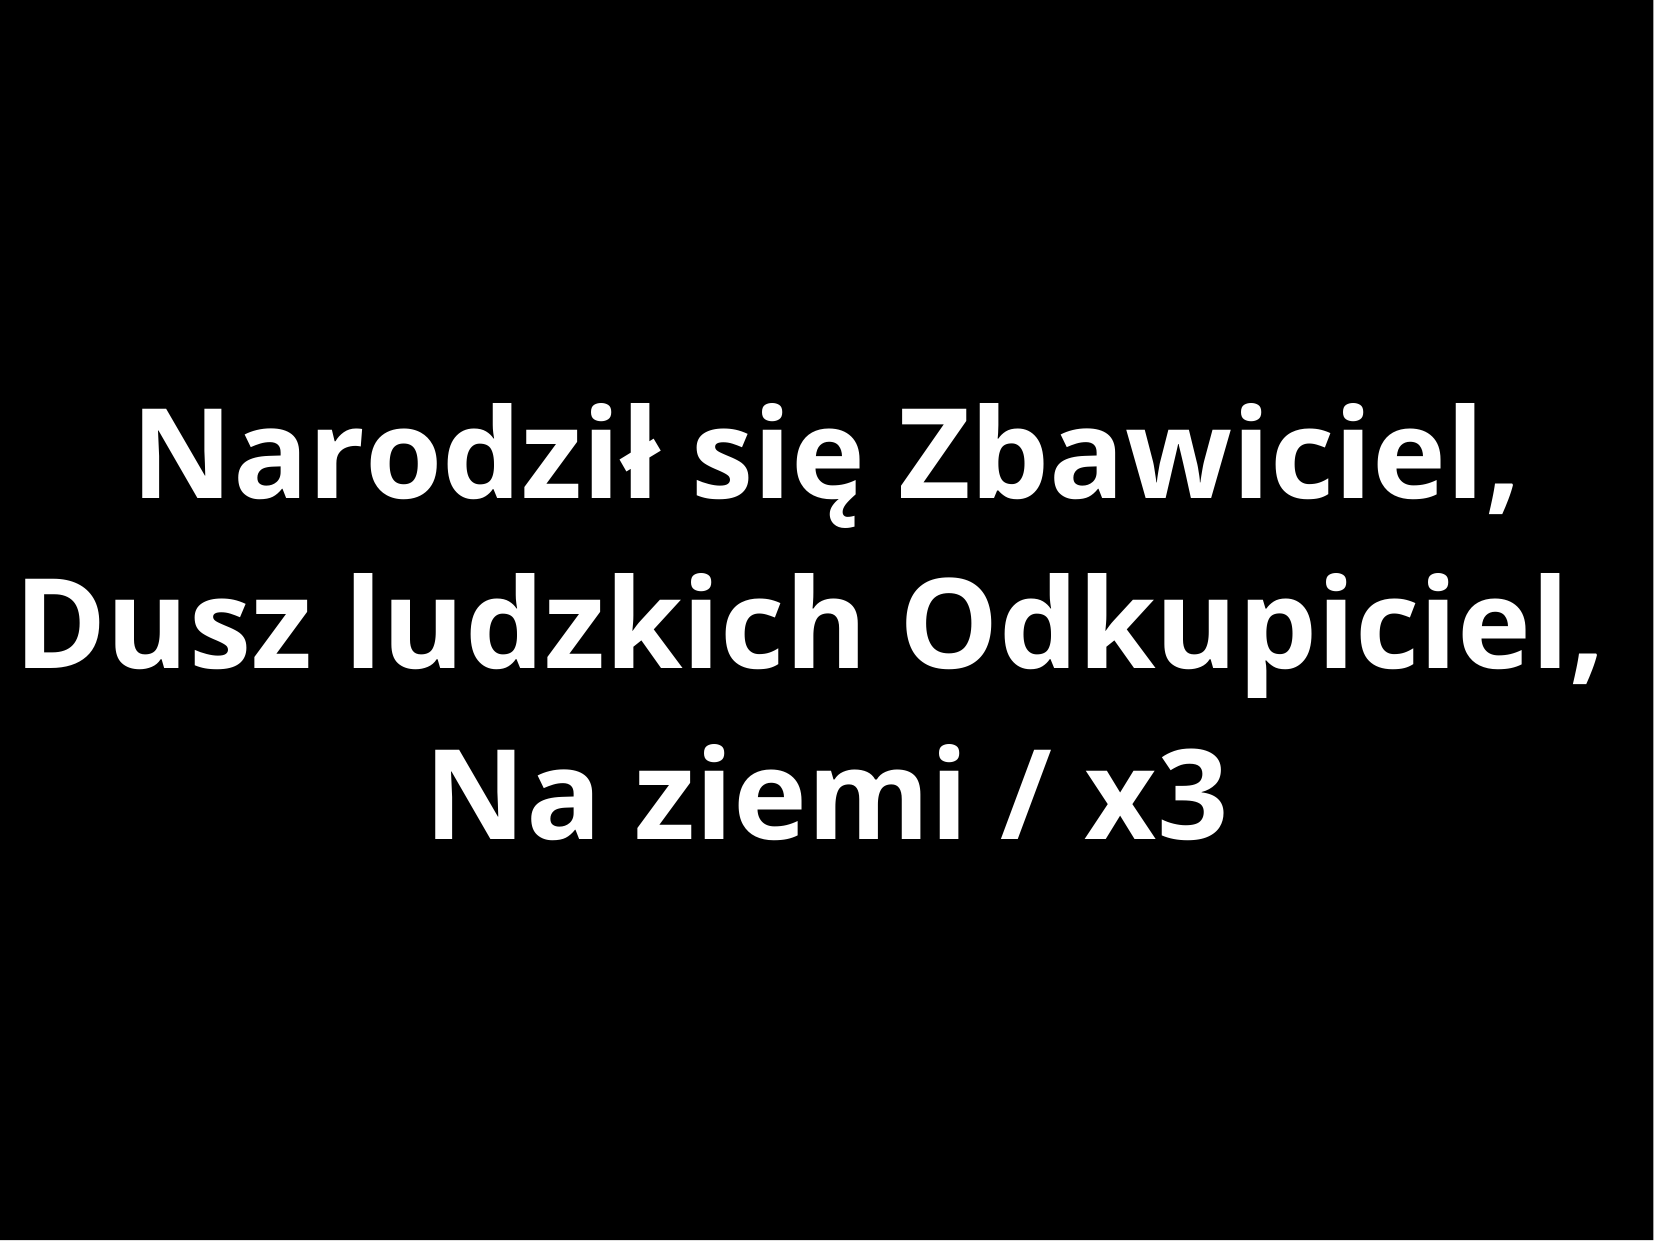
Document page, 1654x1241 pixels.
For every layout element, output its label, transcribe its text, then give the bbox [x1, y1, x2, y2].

title Narodził się Zbawiciel, Dusz ludzkich Odkupiciel, Na ziemi / x3 [0, 0, 1654, 1241]
